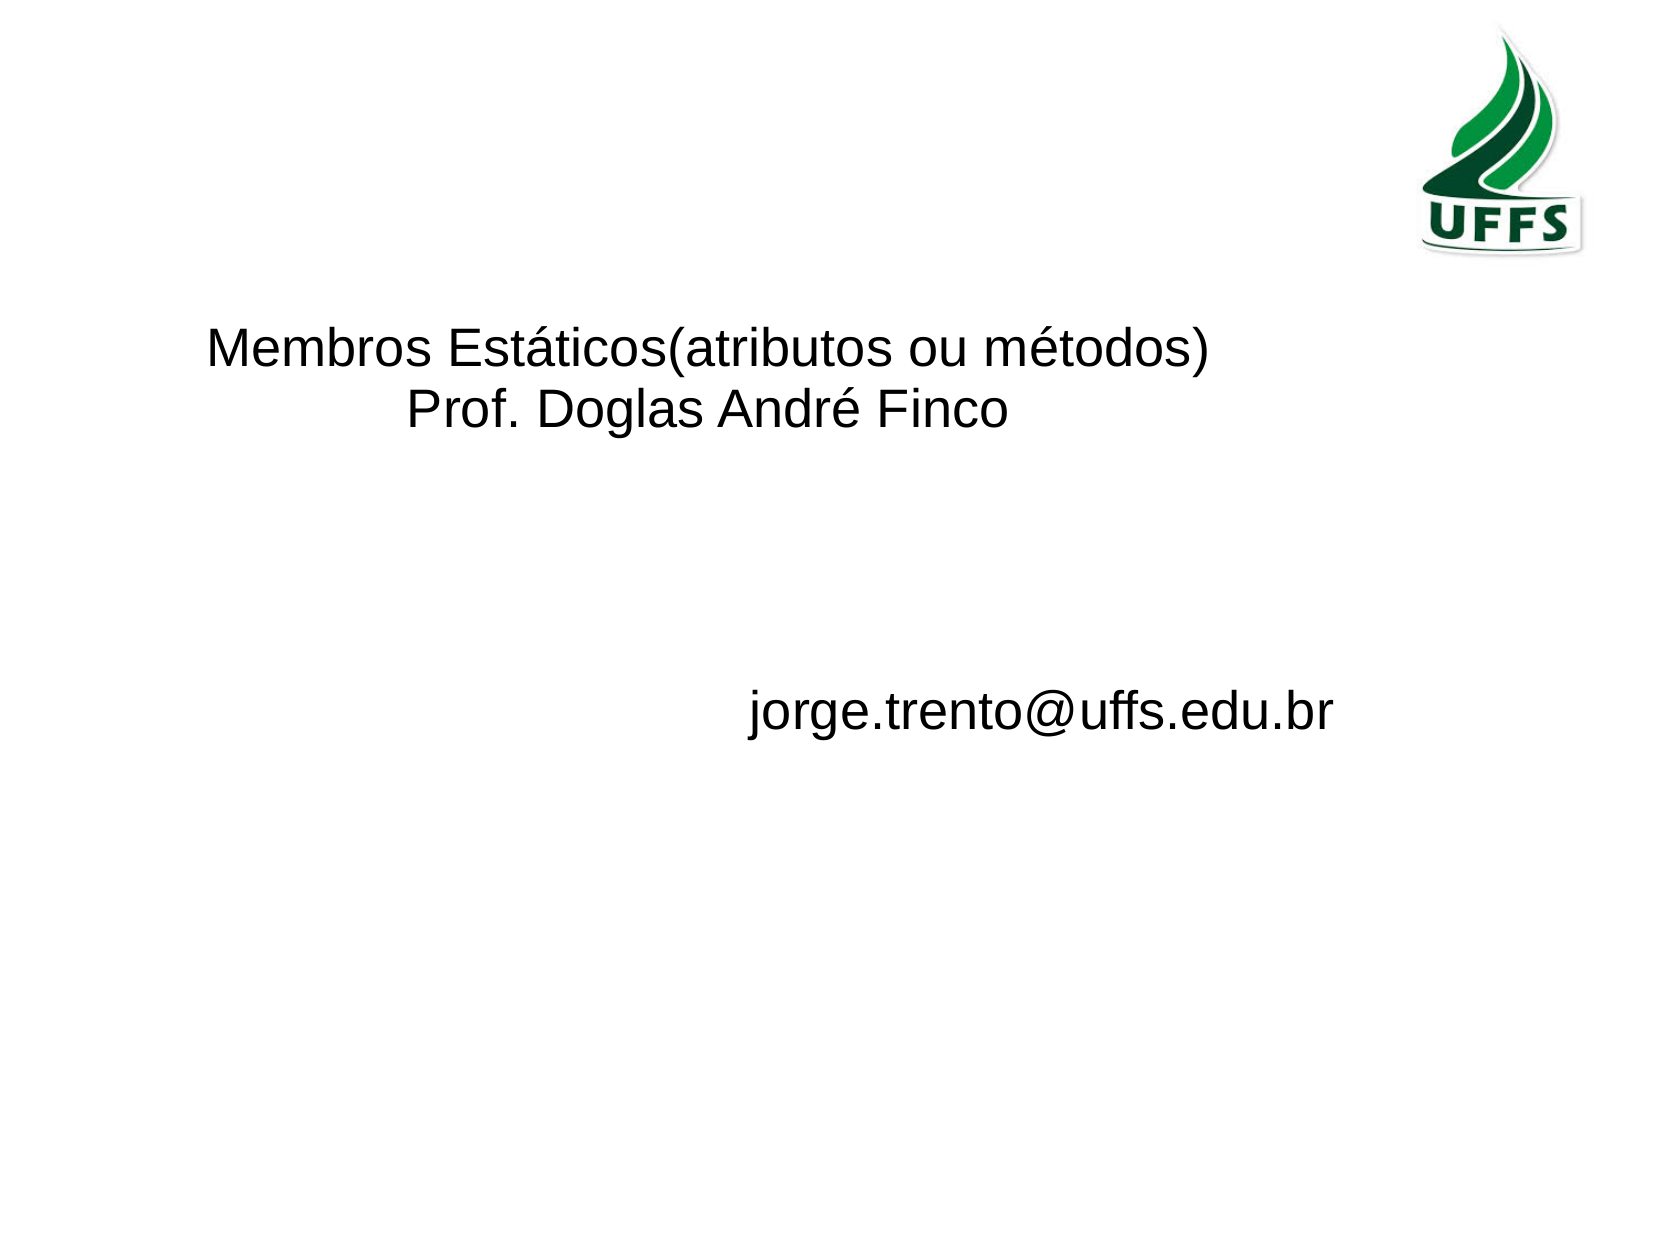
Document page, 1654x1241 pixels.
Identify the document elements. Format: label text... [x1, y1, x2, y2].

subtitle Membros Estáticos(atributos ou métodos) Prof. Doglas André Finco jorge.trento@uffs.edu.br [82, 49, 1335, 1010]
picture [1381, 20, 1624, 272]
